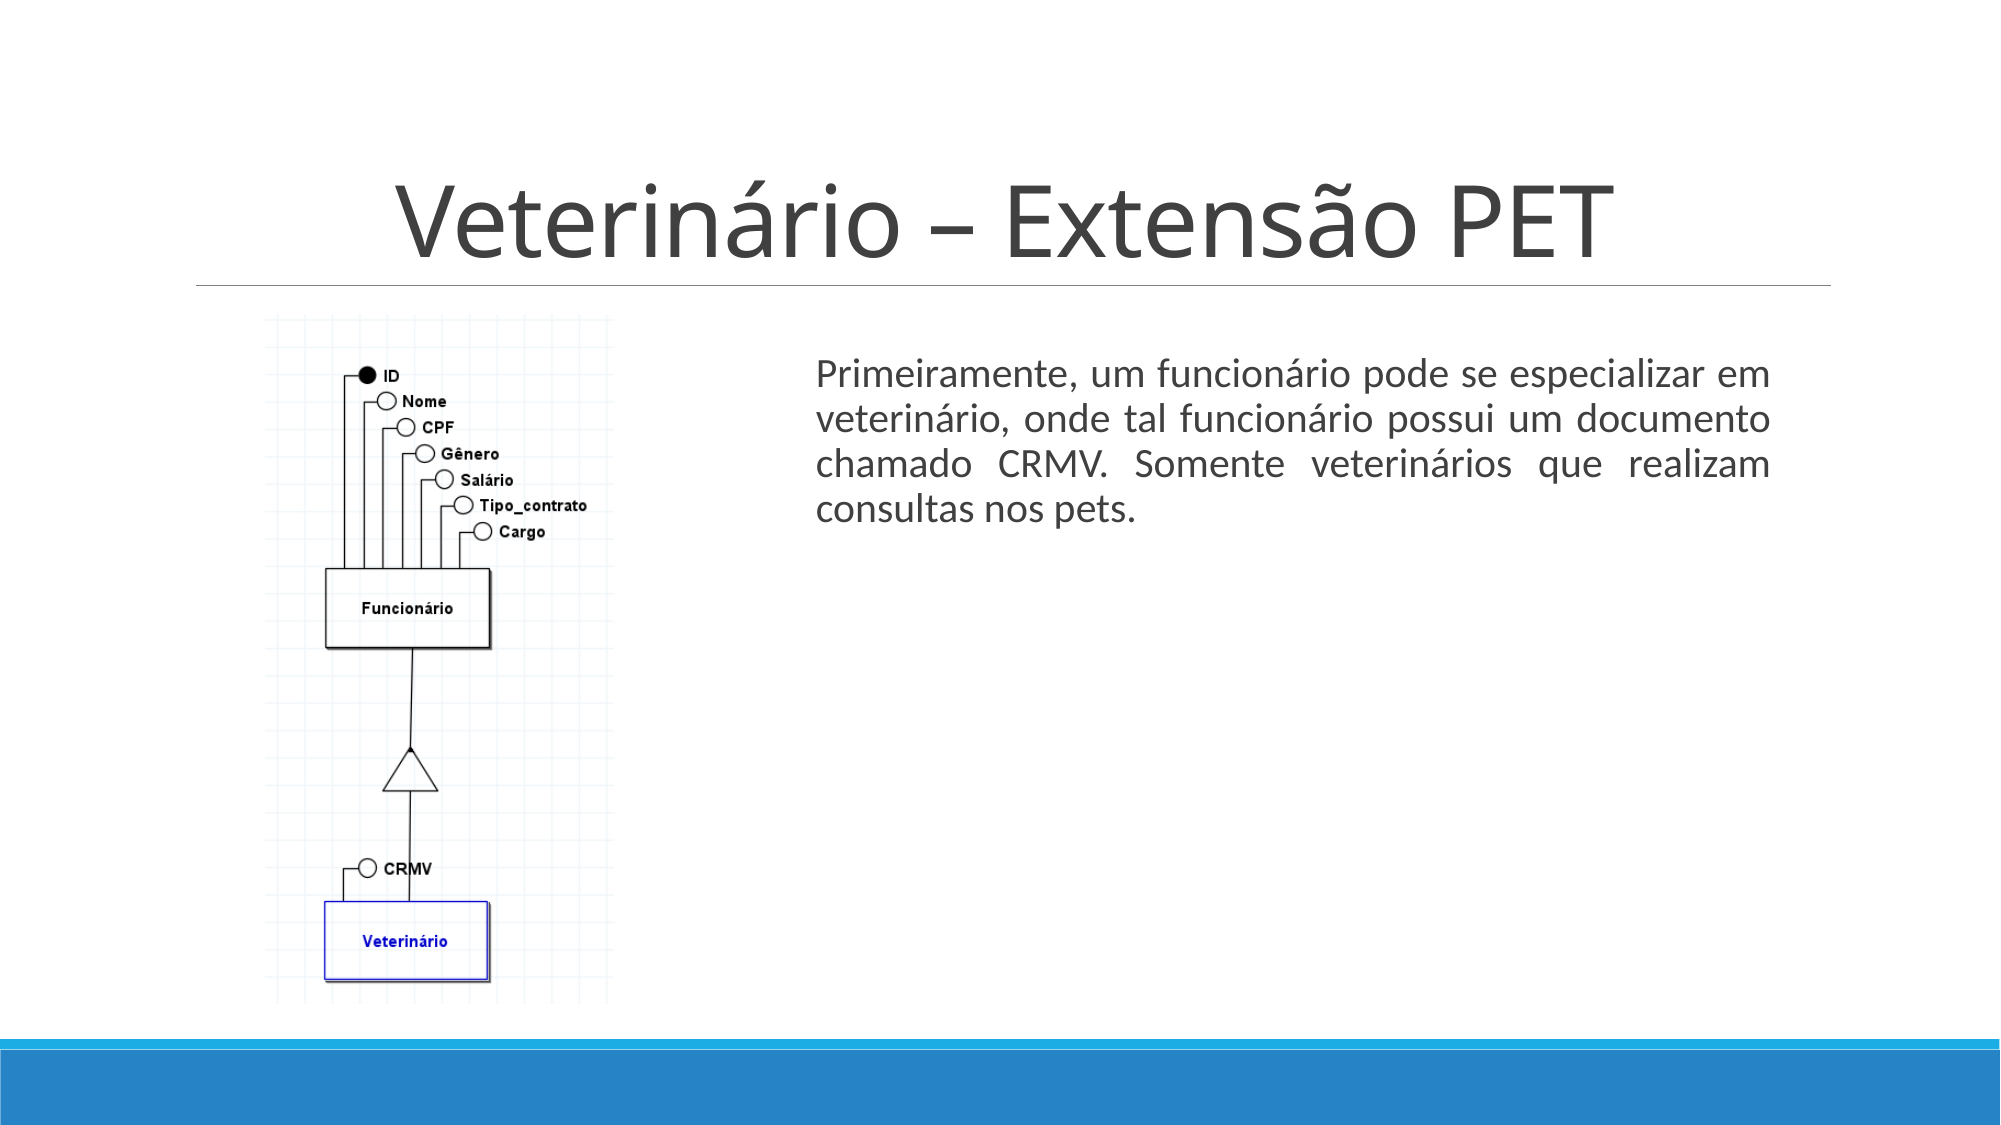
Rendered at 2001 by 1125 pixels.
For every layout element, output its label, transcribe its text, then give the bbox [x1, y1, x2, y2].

picture [265, 314, 614, 1004]
title Veterinário – Extensão PET [180, 47, 1830, 285]
list Primeiramente, um funcionário pode se especializar em veterinário, onde tal funcionário possui um documento chamado CRMV. Somente veterinários que realizam consultas nos pets. [800, 343, 1772, 1004]
